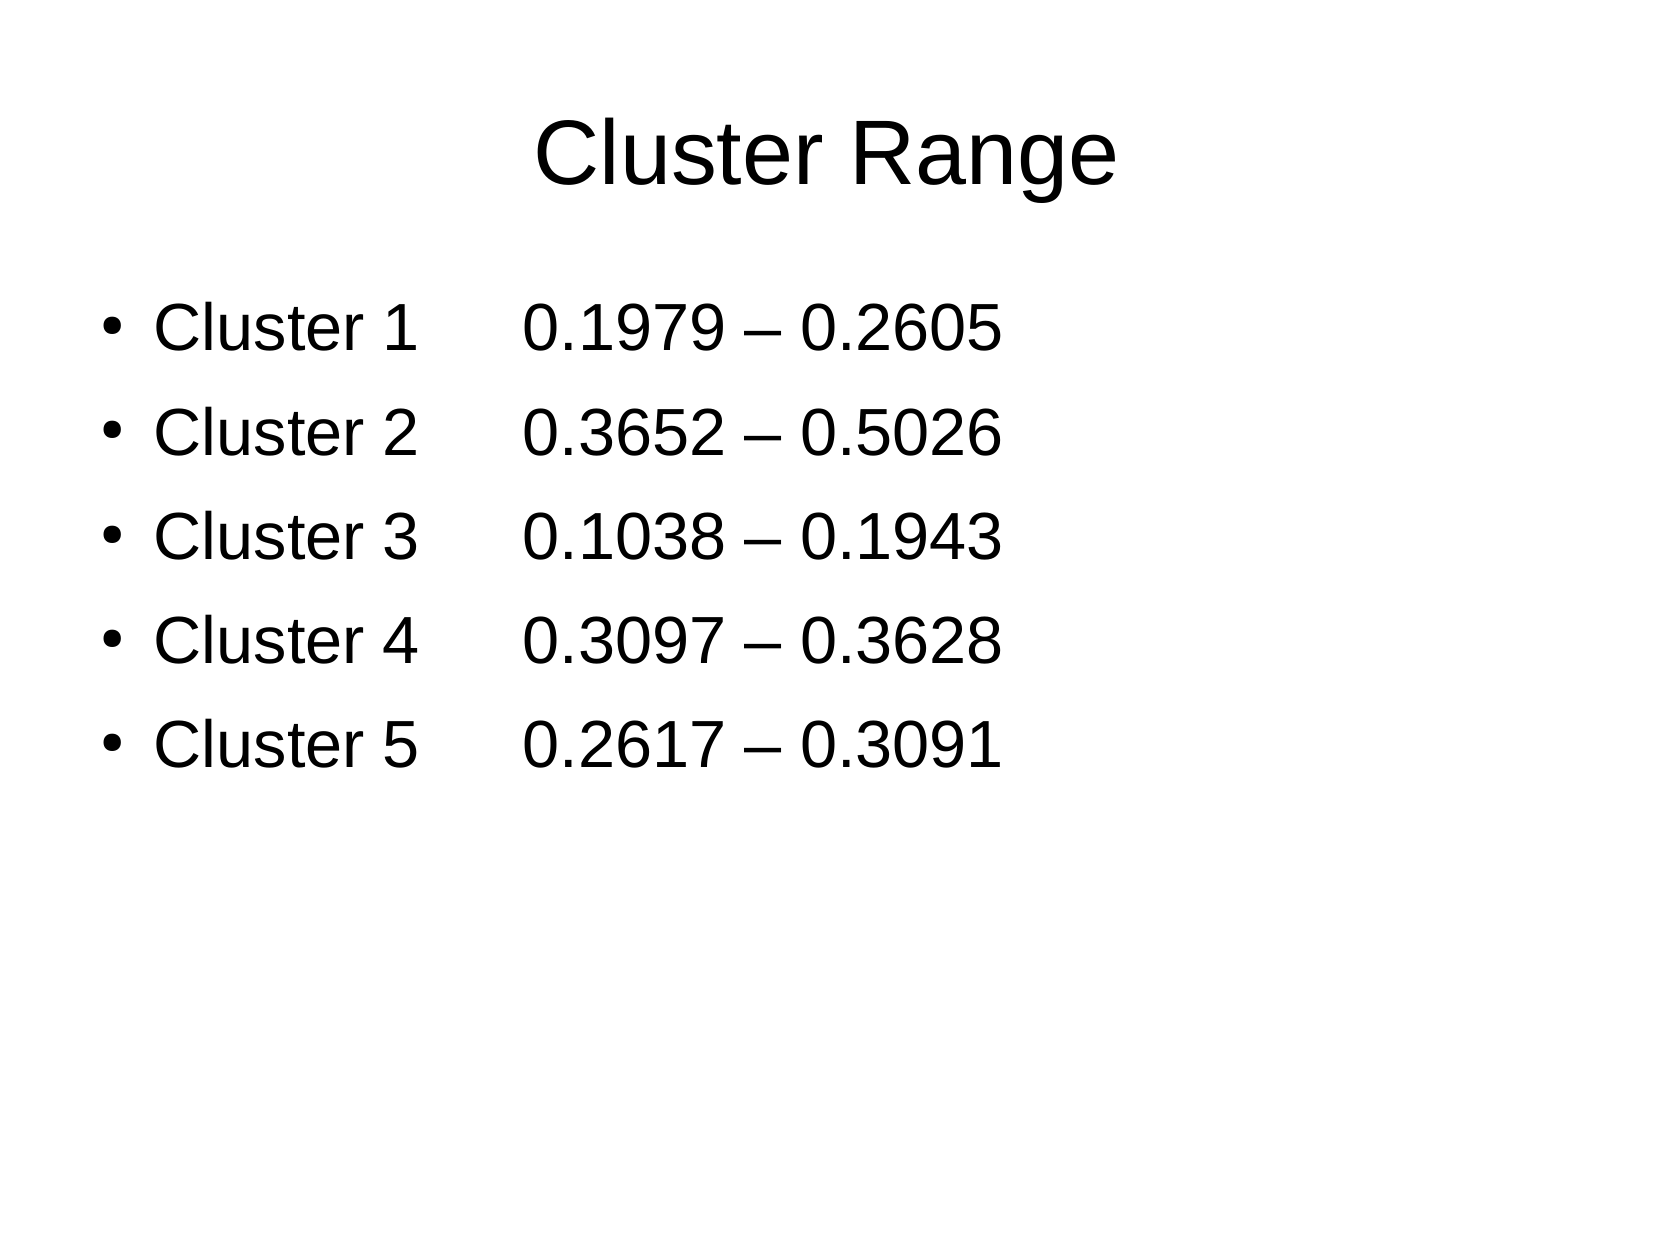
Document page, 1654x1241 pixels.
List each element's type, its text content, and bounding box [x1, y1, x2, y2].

title Cluster Range [82, 49, 1571, 257]
list Cluster 1 0.1979 – 0.2605 Cluster 2 0.3652 – 0.5026 Cluster 3 0.1038 – 0.1943 Cluster 4 0.3097 – 0.3628 Cluster 5 0.2617 – 0.3091 [82, 290, 1571, 1010]
